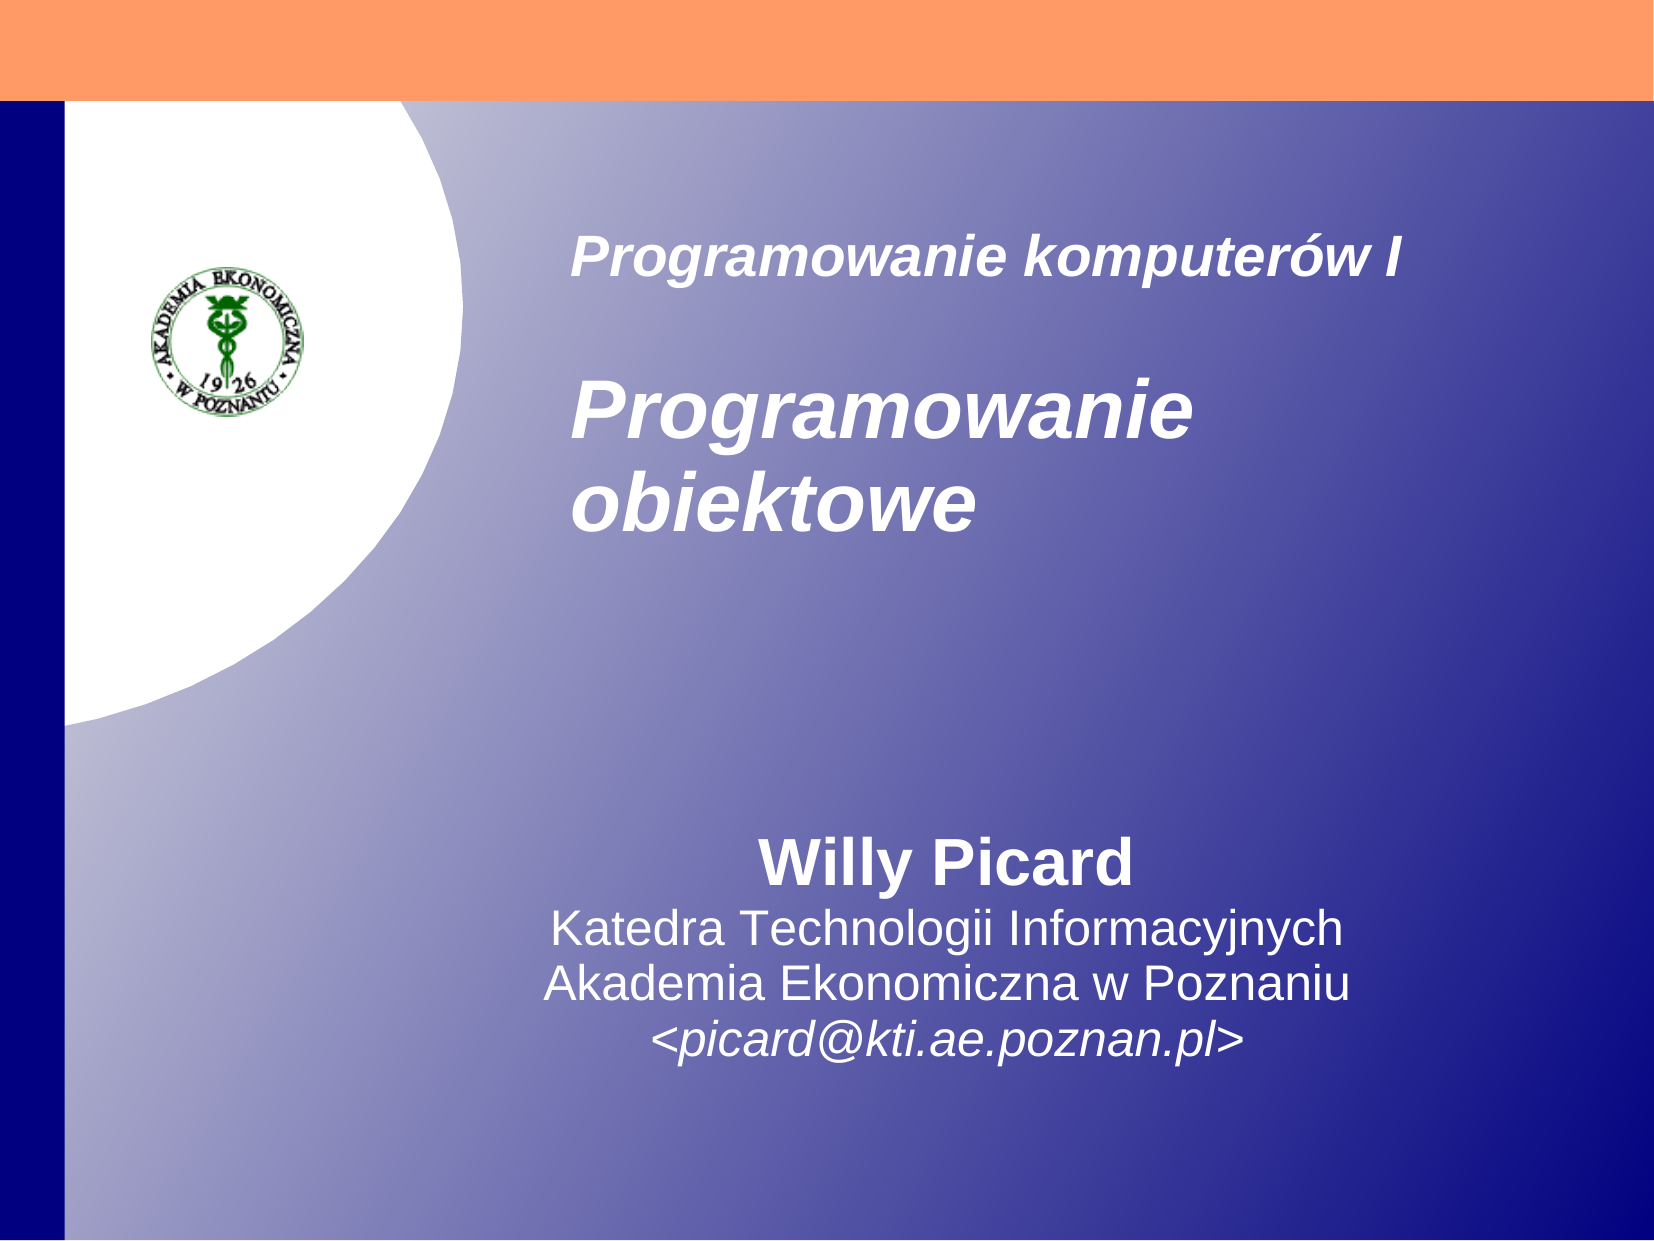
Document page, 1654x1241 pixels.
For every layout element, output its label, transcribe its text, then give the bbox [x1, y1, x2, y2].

title Programowanie komputerów I Programowanie obiektowe [570, 223, 1546, 646]
picture [151, 267, 304, 417]
